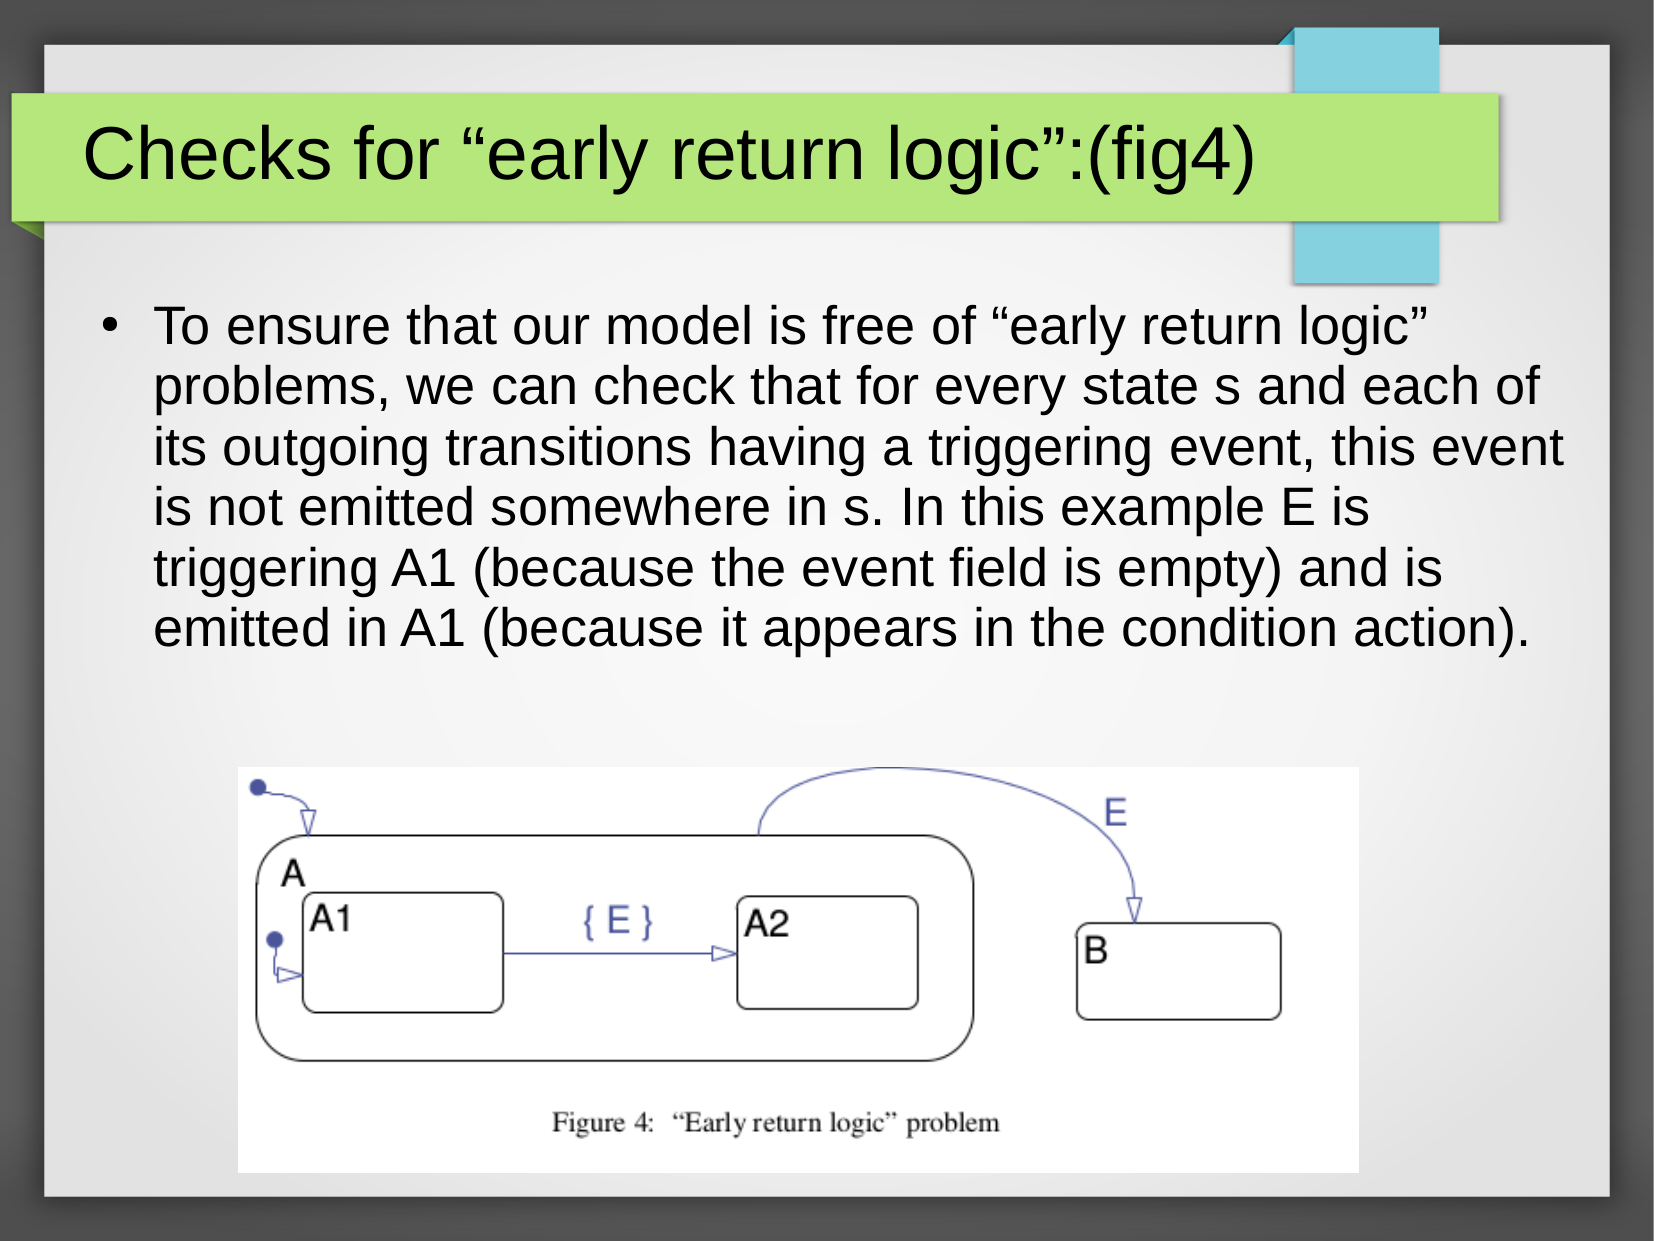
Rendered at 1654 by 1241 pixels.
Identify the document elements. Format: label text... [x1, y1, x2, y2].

title Checks for “early return logic”:(fig4) [82, 94, 1264, 213]
list To ensure that our model is free of “early return logic” problems, we can check that for every state s and each of its outgoing transitions having a triggering event, this event is not emitted somewhere in s. In this example E is triggering A1 (because the event field is empty) and is emitted in A1 (because it appears in the condition action). [82, 295, 1571, 1015]
picture [0, 0, 1654, 1241]
